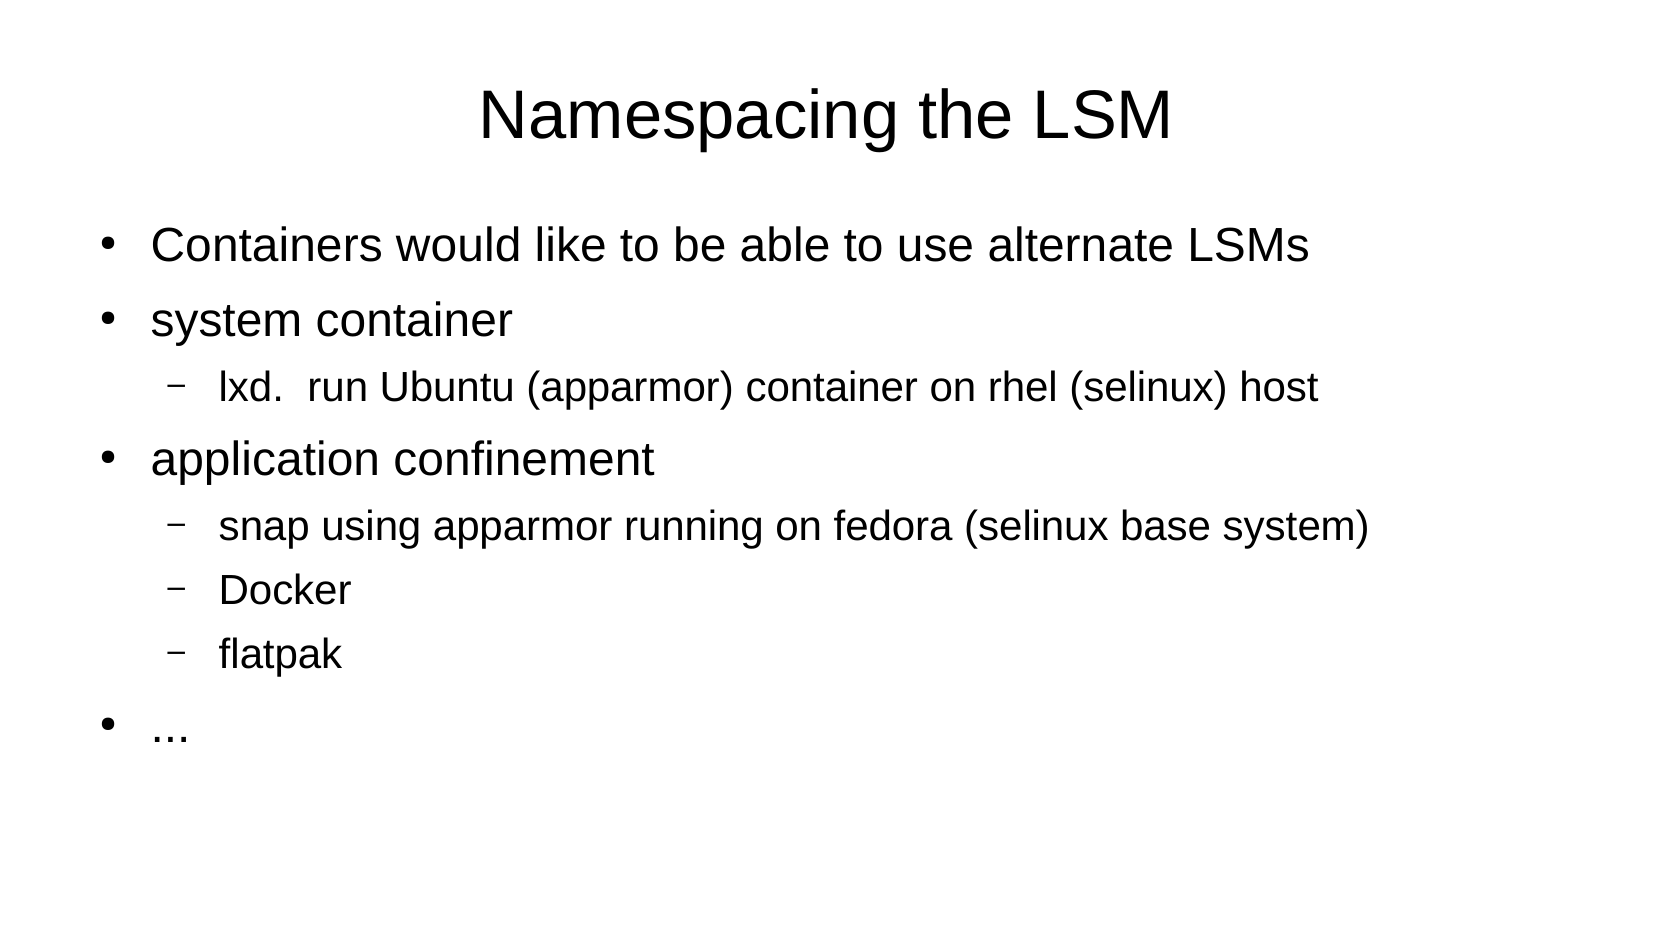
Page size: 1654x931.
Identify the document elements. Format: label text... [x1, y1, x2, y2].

list Containers would like to be able to use alternate LSMs system container lxd. run Ubuntu (apparmor) container on rhel (selinux) host application confinement snap using apparmor running on fedora (selinux base system) Docker flatpak ... [82, 217, 1571, 758]
title Namespacing the LSM [82, 37, 1571, 193]
